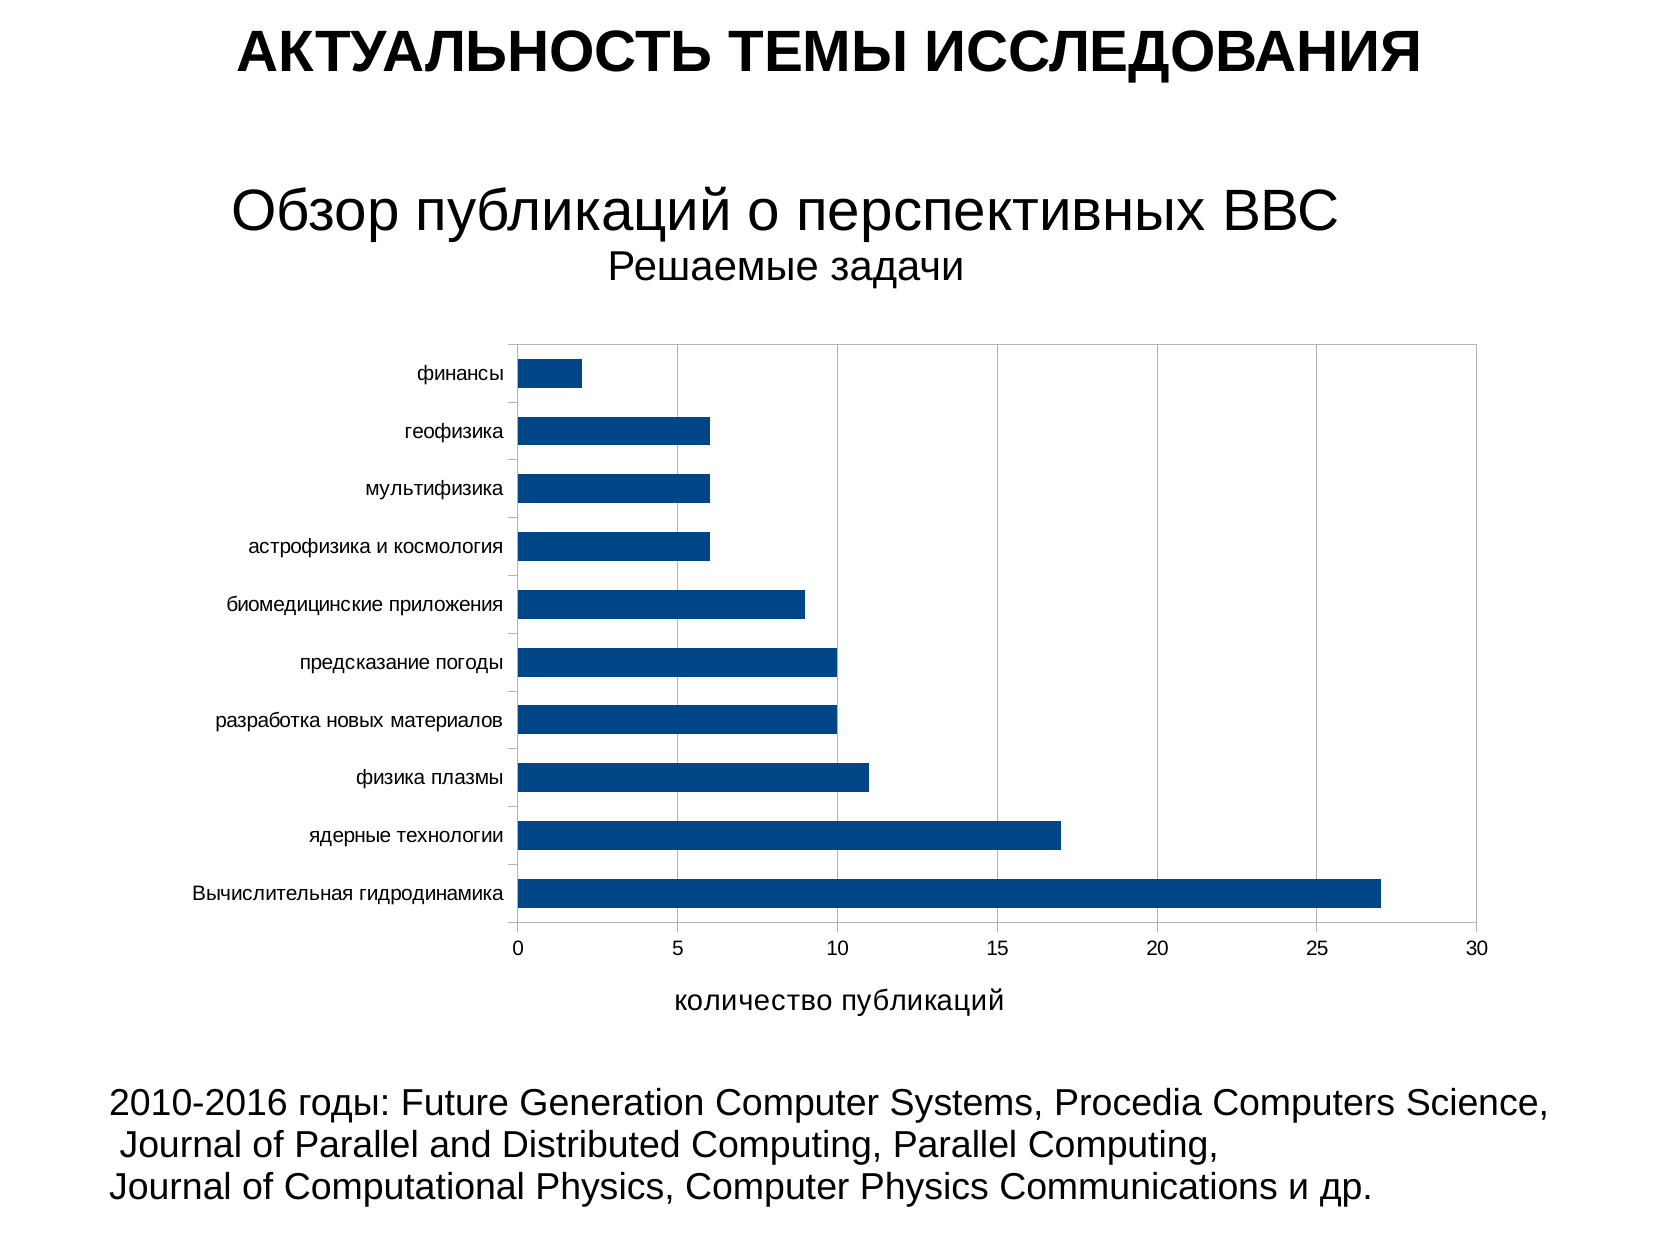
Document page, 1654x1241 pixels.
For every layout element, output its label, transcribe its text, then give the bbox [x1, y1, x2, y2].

text_box 2010-2016 годы: Future Generation Computer Systems, Procedia Computers Science, Journal of Parallel and Distributed Computing, Parallel Computing, Journal of Computational Physics, Computer Physics Communications и др. [94, 1074, 1565, 1216]
title Обзор публикаций о перспективных ВВС Решаемые задачи [41, 160, 1531, 307]
chart [165, 330, 1515, 1051]
text_box АКТУАЛЬНОСТЬ ТЕМЫ ИССЛЕДОВАНИЯ [0, 0, 1654, 154]
